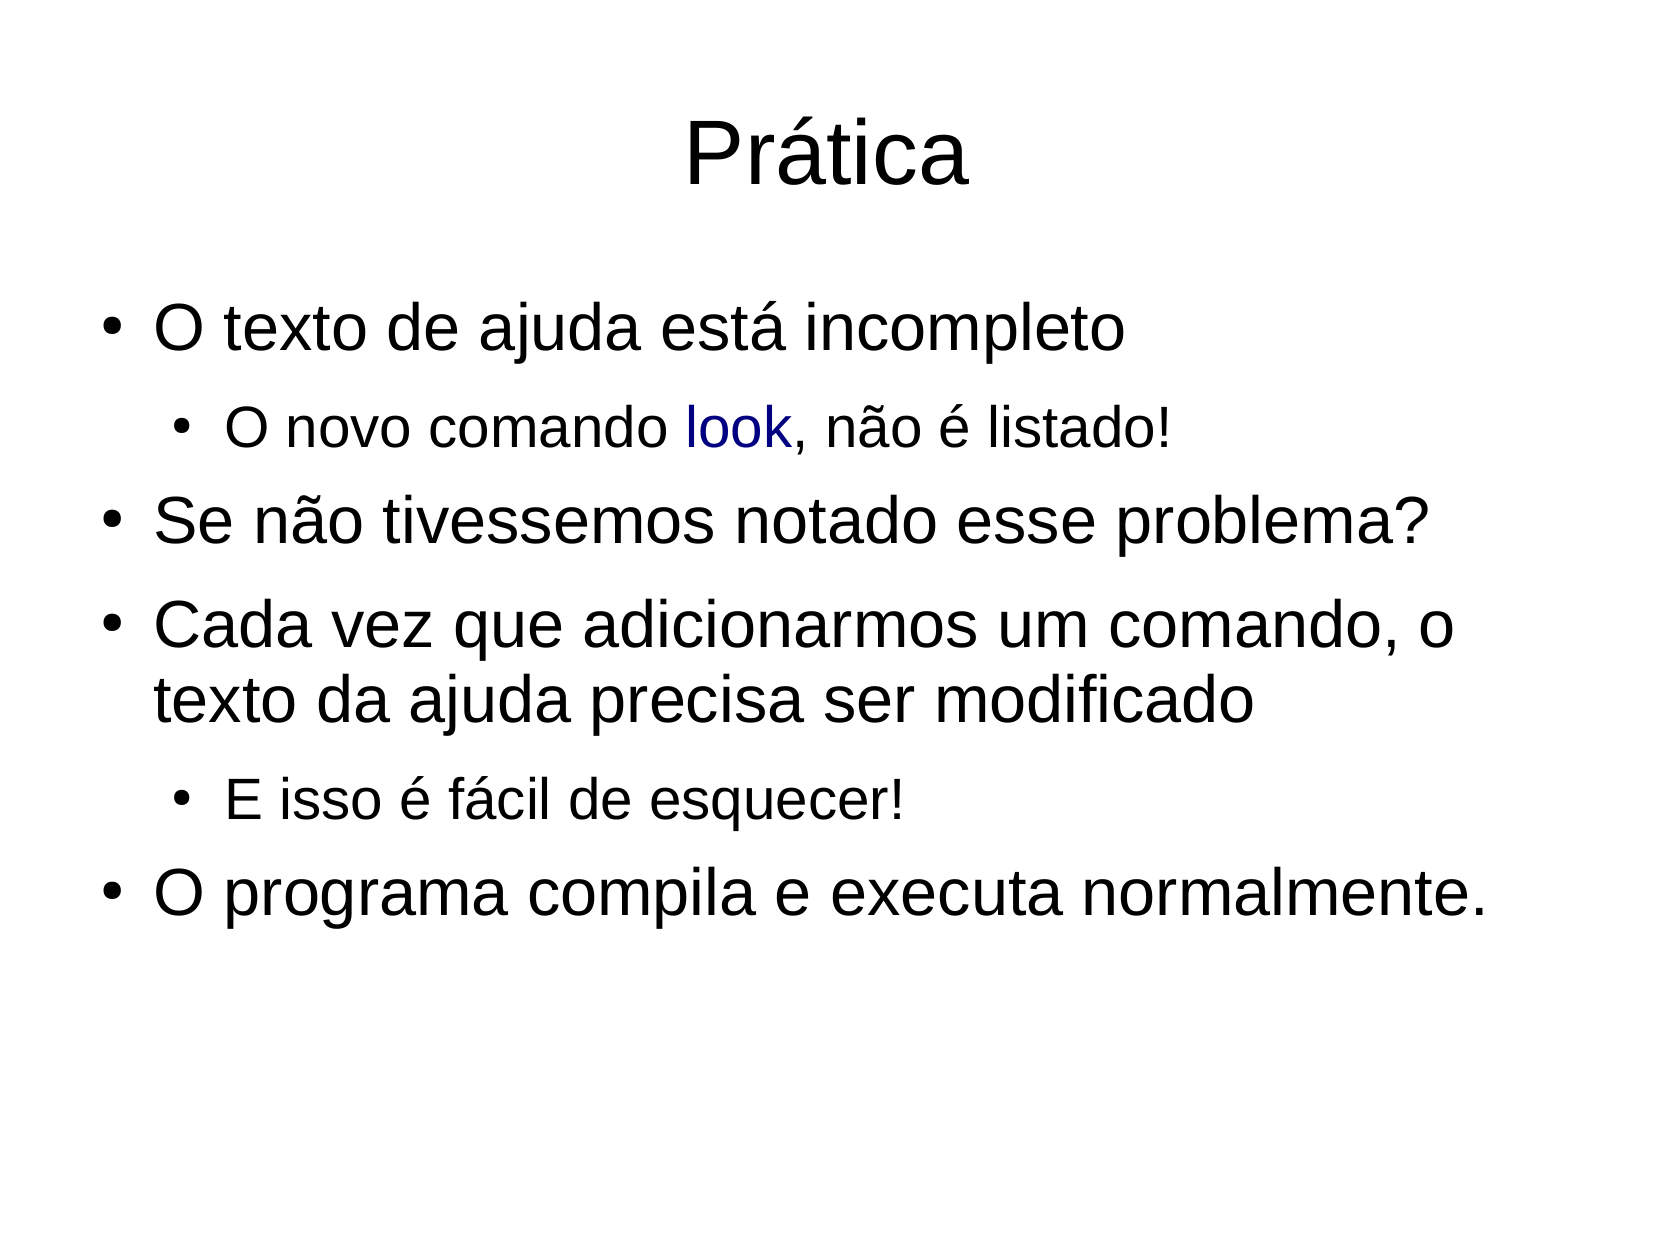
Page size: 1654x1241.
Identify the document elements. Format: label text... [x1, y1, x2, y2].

list O texto de ajuda está incompleto O novo comando look, não é listado! Se não tivessemos notado esse problema? Cada vez que adicionarmos um comando, o texto da ajuda precisa ser modificado E isso é fácil de esquecer! O programa compila e executa normalmente. [82, 290, 1571, 1109]
title Prática [82, 49, 1571, 257]
